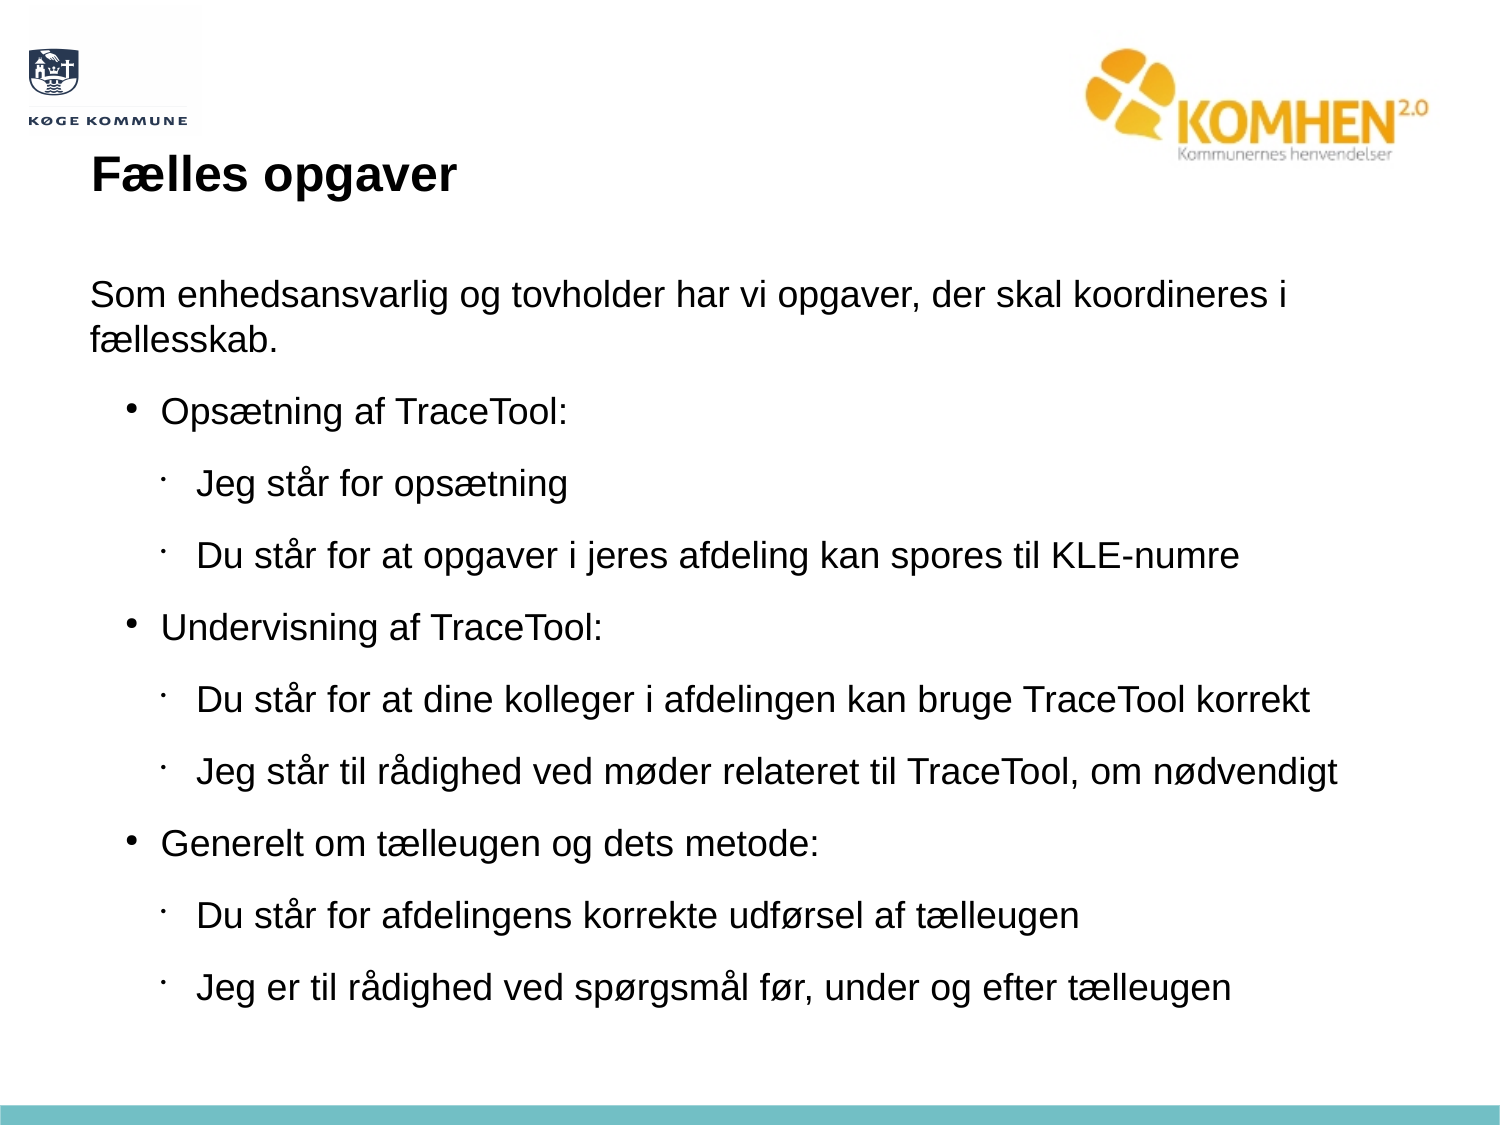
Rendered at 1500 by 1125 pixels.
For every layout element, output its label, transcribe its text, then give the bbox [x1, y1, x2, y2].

text_box Som enhedsansvarlig og tovholder har vi opgaver, der skal koordineres i fællesskab. Opsætning af TraceTool: Jeg står for opsætning Du står for at opgaver i jeres afdeling kan spores til KLE-numre Undervisning af TraceTool: Du står for at dine kolleger i afdelingen kan bruge TraceTool korrekt Jeg står til rådighed ved møder relateret til TraceTool, om nødvendigt Generelt om tælleugen og dets metode: Du står for afdelingens korrekte udførsel af tælleugen Jeg er til rådighed ved spørgsmål før, under og efter tælleugen [75, 262, 1456, 1105]
picture [1069, 30, 1440, 186]
text_box [0, 1105, 1500, 1125]
picture [29, 5, 202, 136]
text_box Fælles opgaver [76, 78, 1427, 262]
